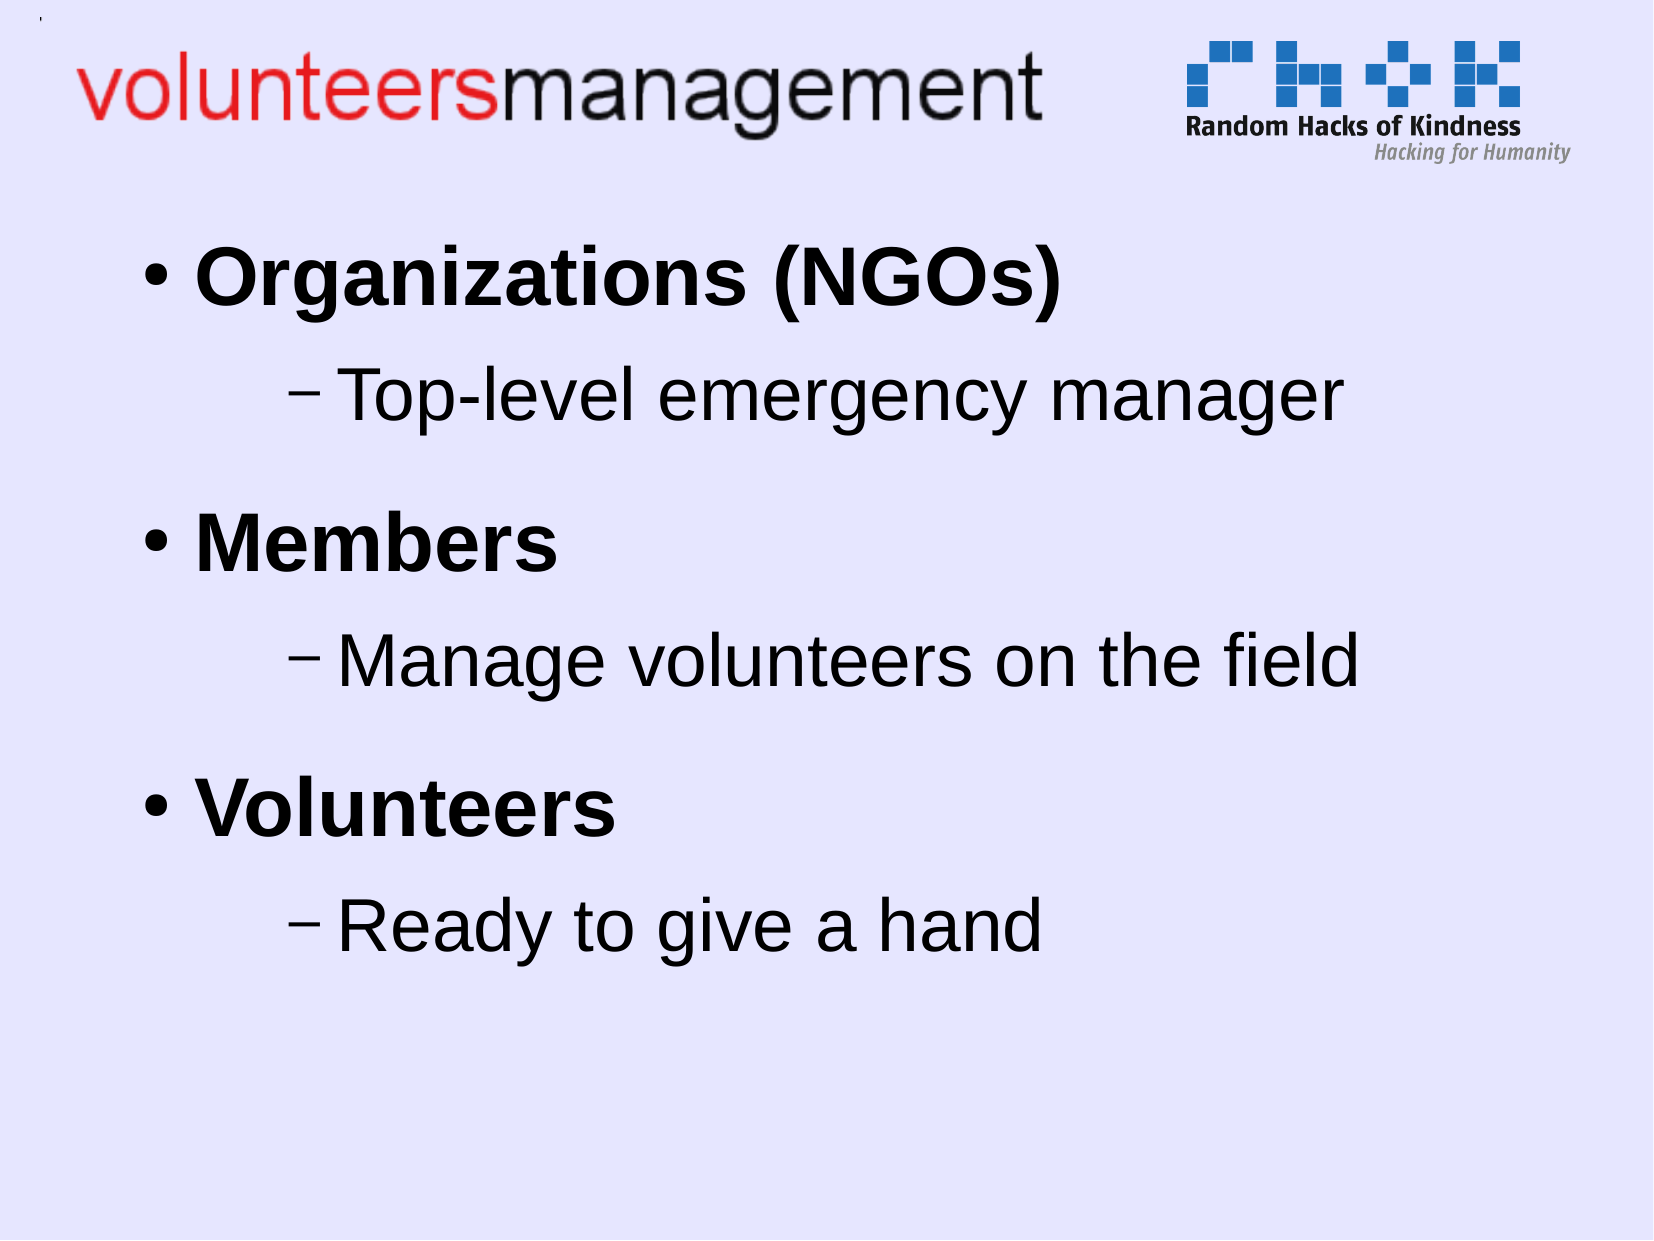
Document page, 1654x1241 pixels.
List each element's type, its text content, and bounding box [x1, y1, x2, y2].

picture [1187, 41, 1571, 164]
picture [40, 17, 1058, 166]
list Organizations (NGOs) Top-level emergency manager Members Manage volunteers on the field Volunteers Ready to give a hand [29, 230, 1625, 1162]
